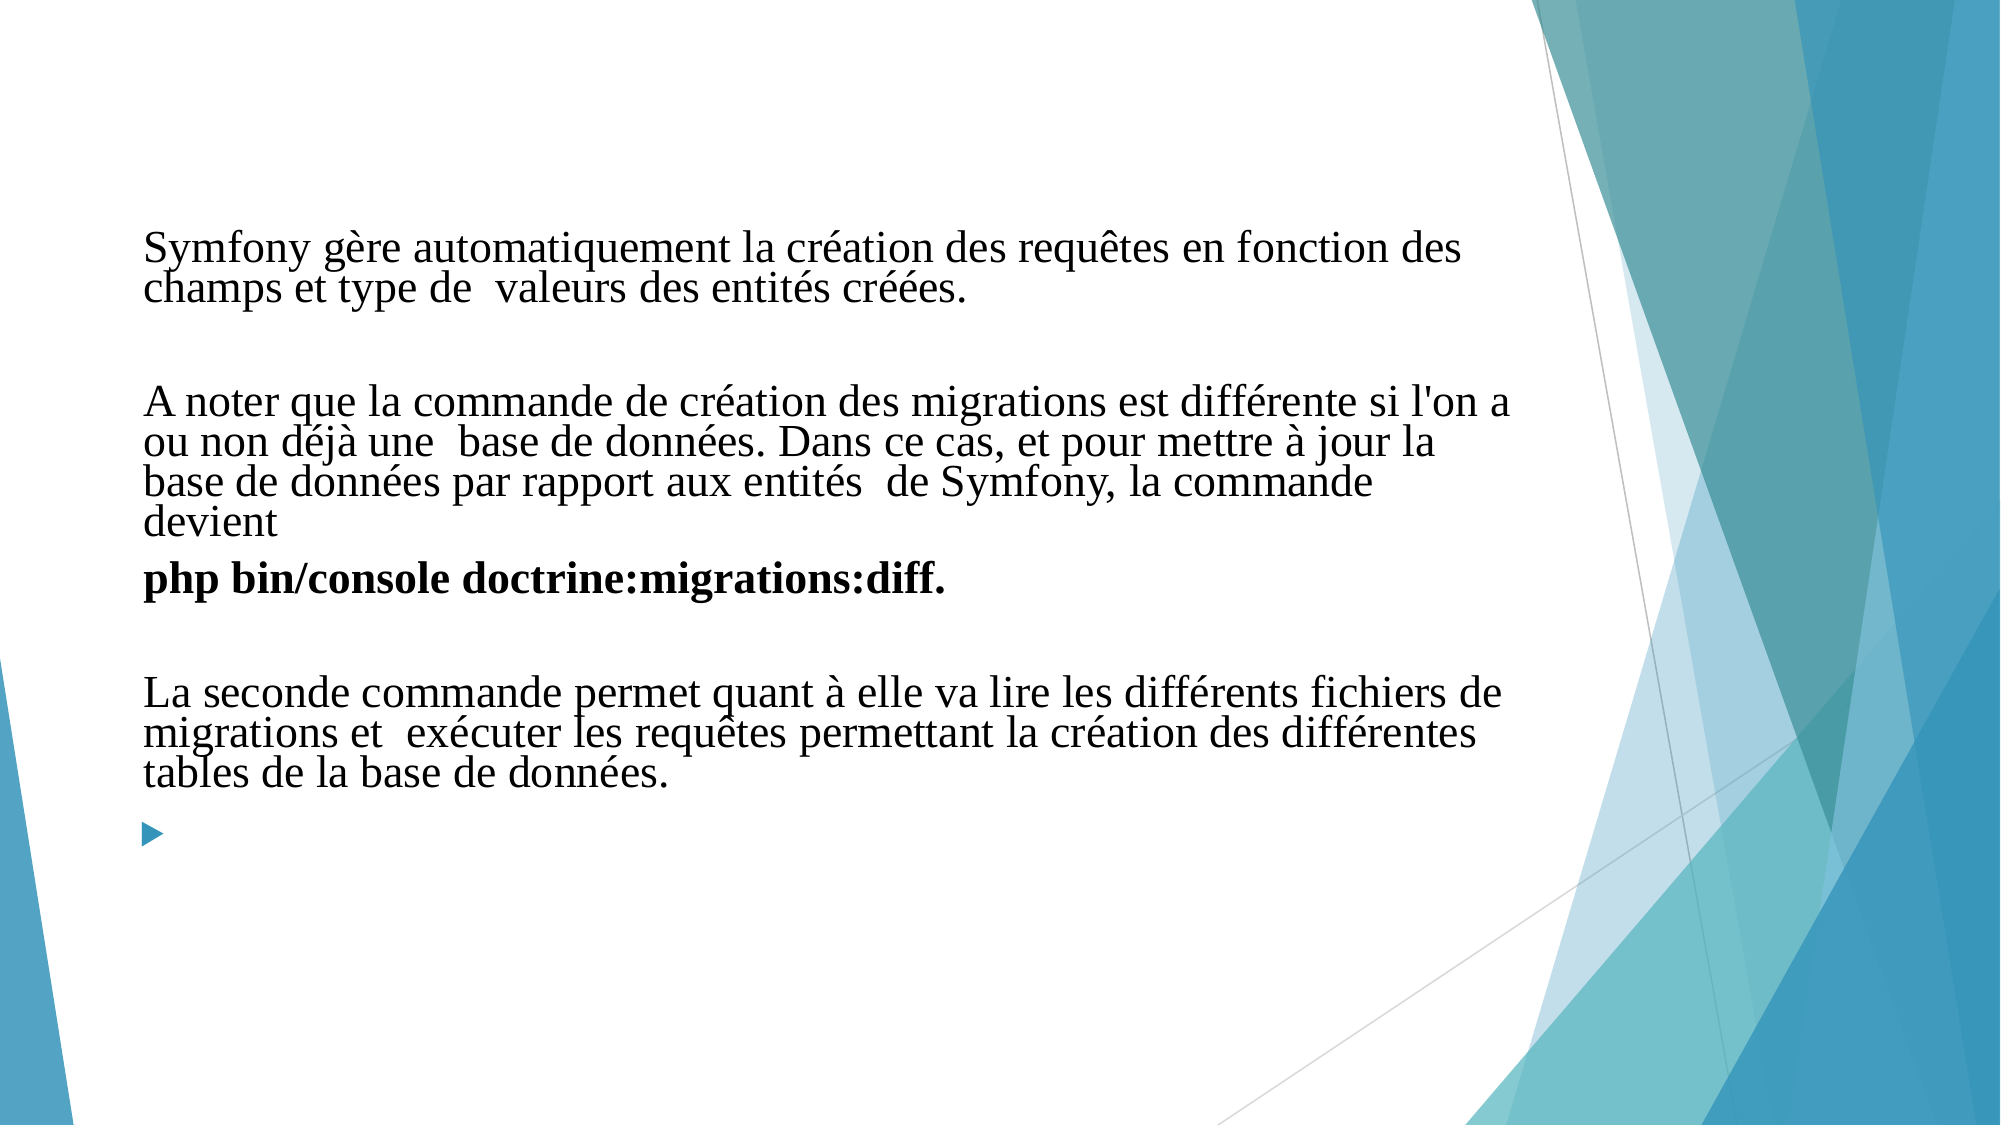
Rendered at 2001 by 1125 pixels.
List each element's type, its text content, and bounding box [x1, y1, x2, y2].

list Symfony gère automatiquement la création des requêtes en fonction des champs et type de valeurs des entités créées. A noter que la commande de création des migrations est différente si l'on a ou non déjà une base de données. Dans ce cas, et pour mettre à jour la base de données par rapport aux entités de Symfony, la commande devient php bin/console doctrine:migrations:diff. La seconde commande permet quant à elle va lire les différents fichiers de migrations et exécuter les requêtes permettant la création des différentes tables de la base de données. [124, 223, 1535, 860]
